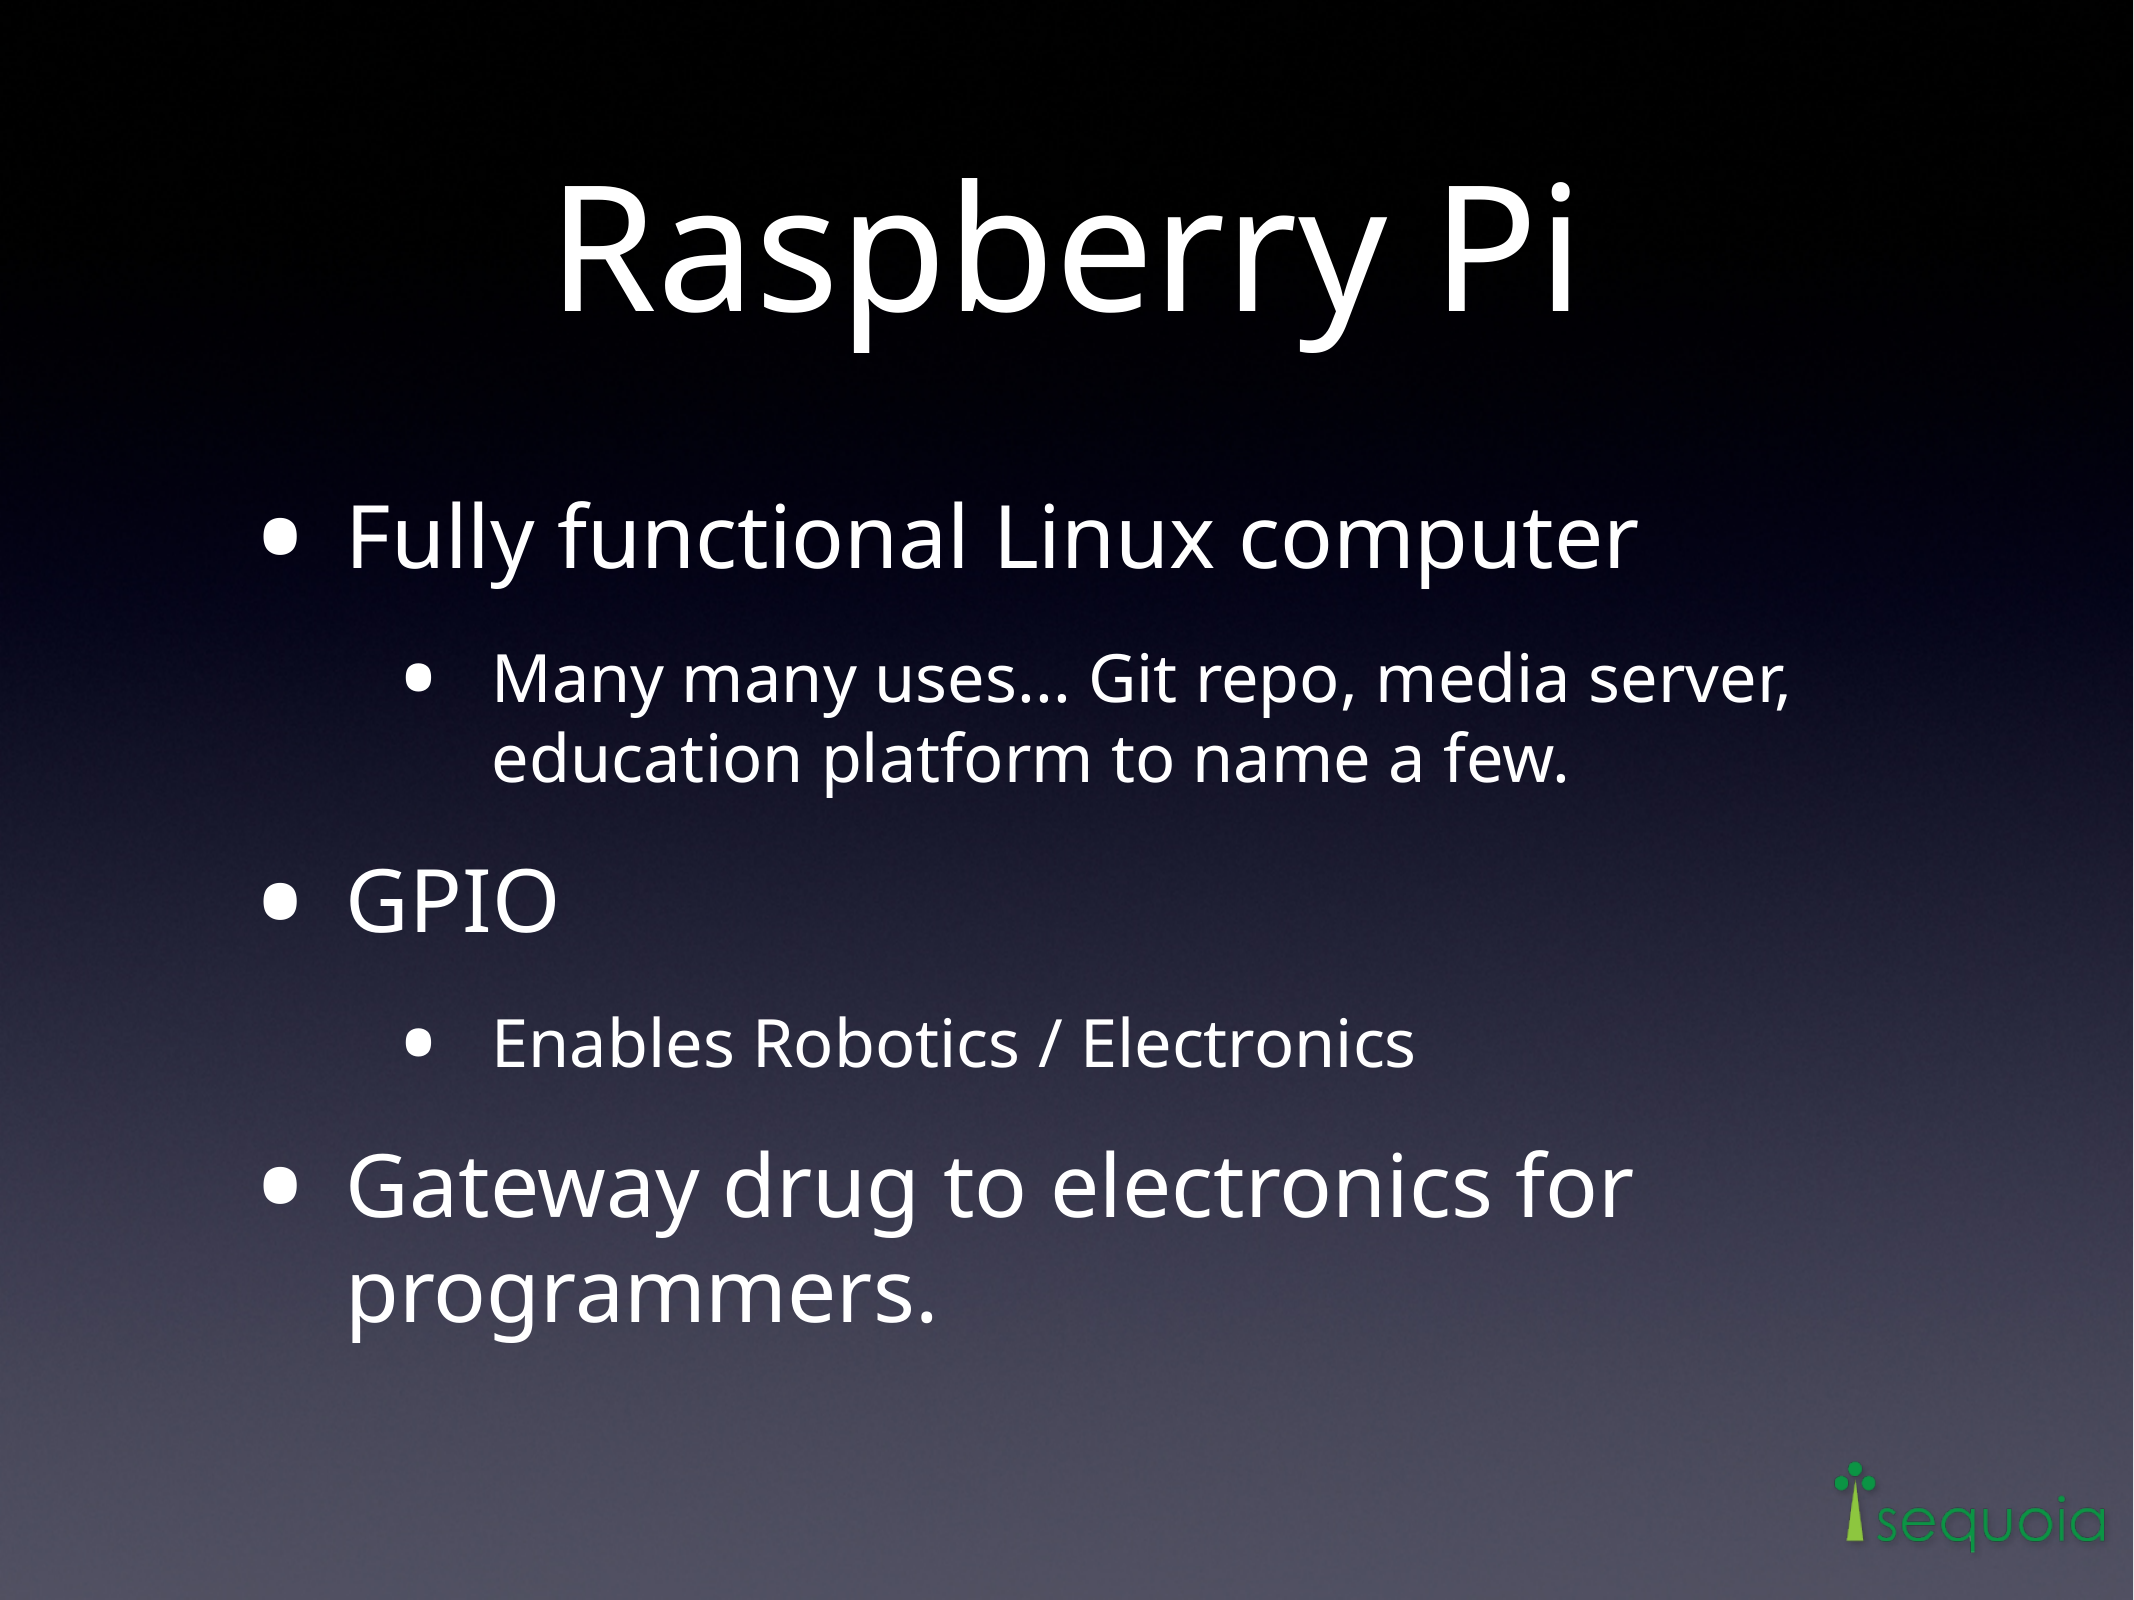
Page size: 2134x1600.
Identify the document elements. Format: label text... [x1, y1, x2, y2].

picture [0, 0, 2134, 1600]
subtitle Fully functional Linux computer Many many uses... Git repo, media server, education platform to name a few. GPIO Enables Robotics / Electronics Gateway drug to electronics for programmers. [208, 441, 1925, 1380]
title Raspberry Pi [208, 41, 1925, 441]
